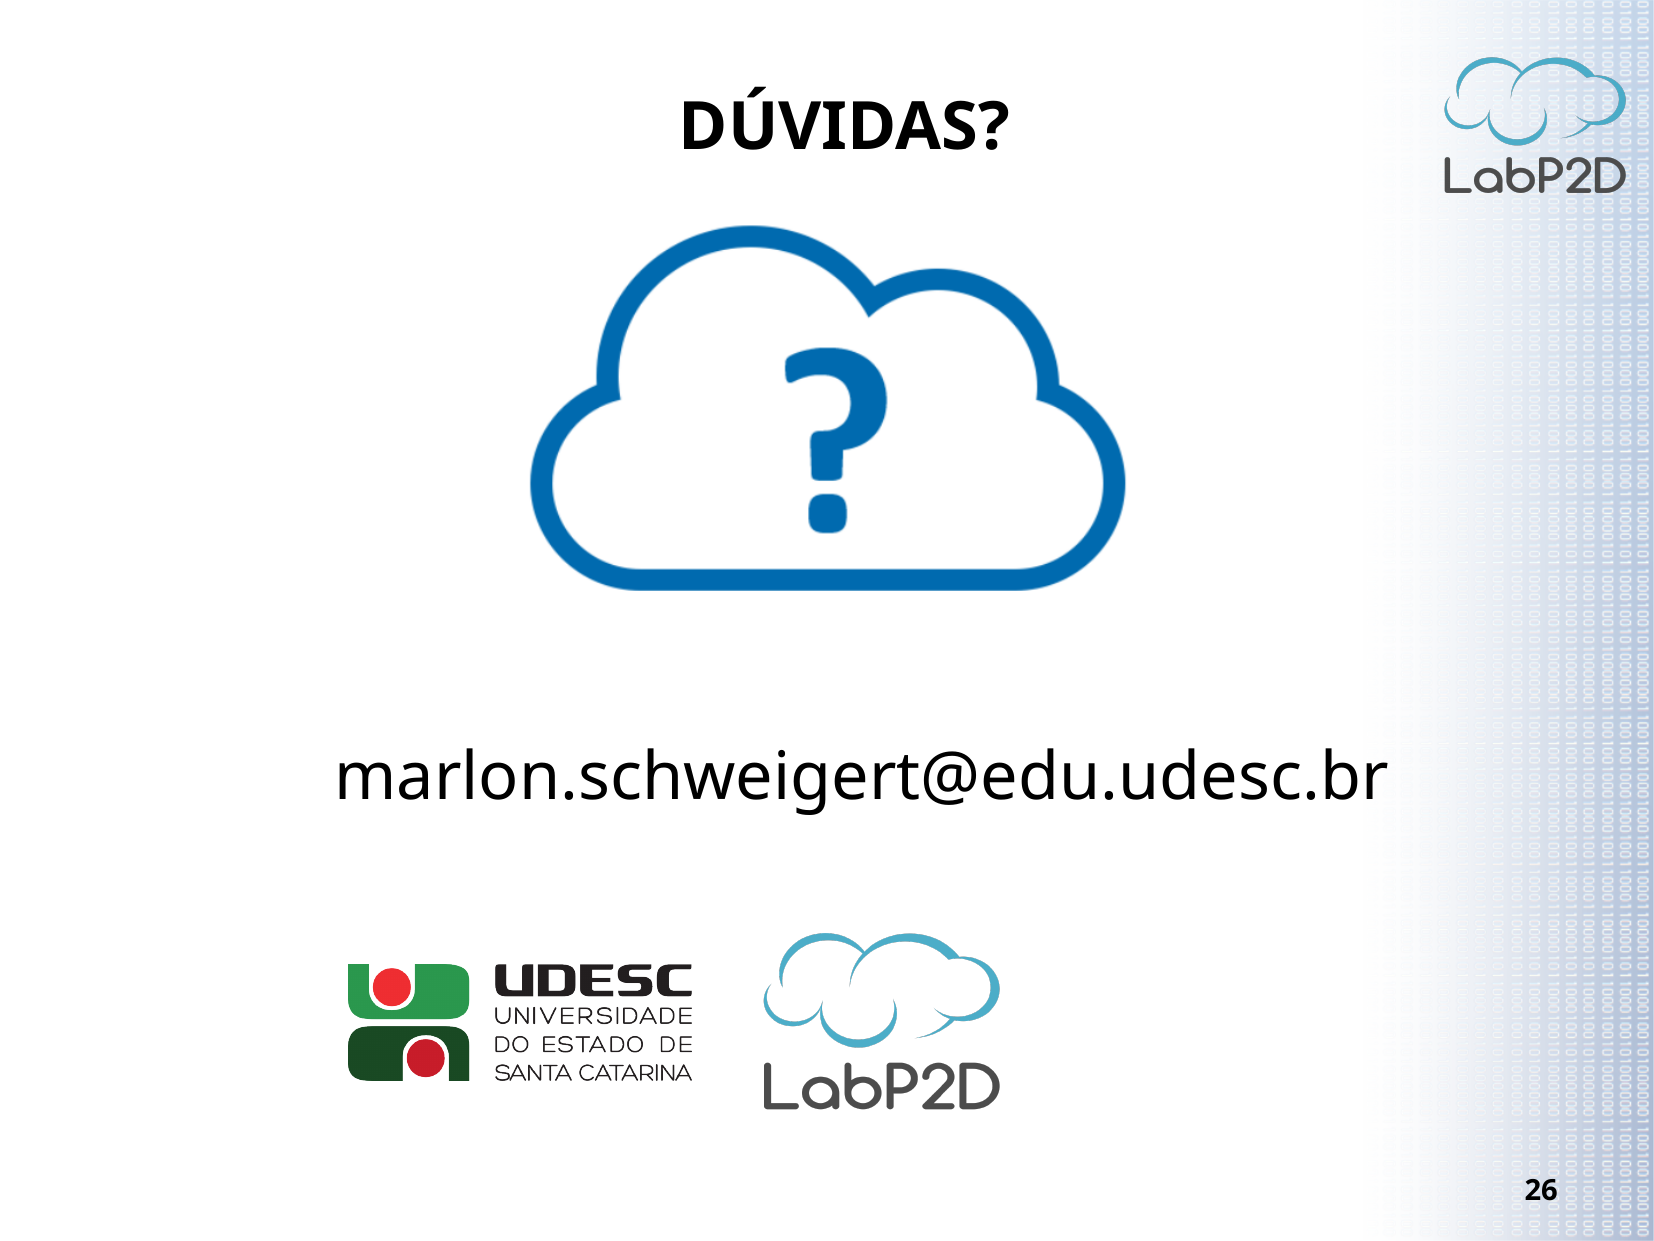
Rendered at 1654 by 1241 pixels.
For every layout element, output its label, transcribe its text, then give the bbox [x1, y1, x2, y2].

picture [750, 921, 1013, 1121]
picture [1360, 1, 1654, 1240]
title DÚVIDAS? [82, 19, 1571, 227]
picture [348, 964, 692, 1081]
picture [519, 222, 1138, 601]
list marlon.schweigert@edu.udesc.br [82, 661, 1571, 886]
